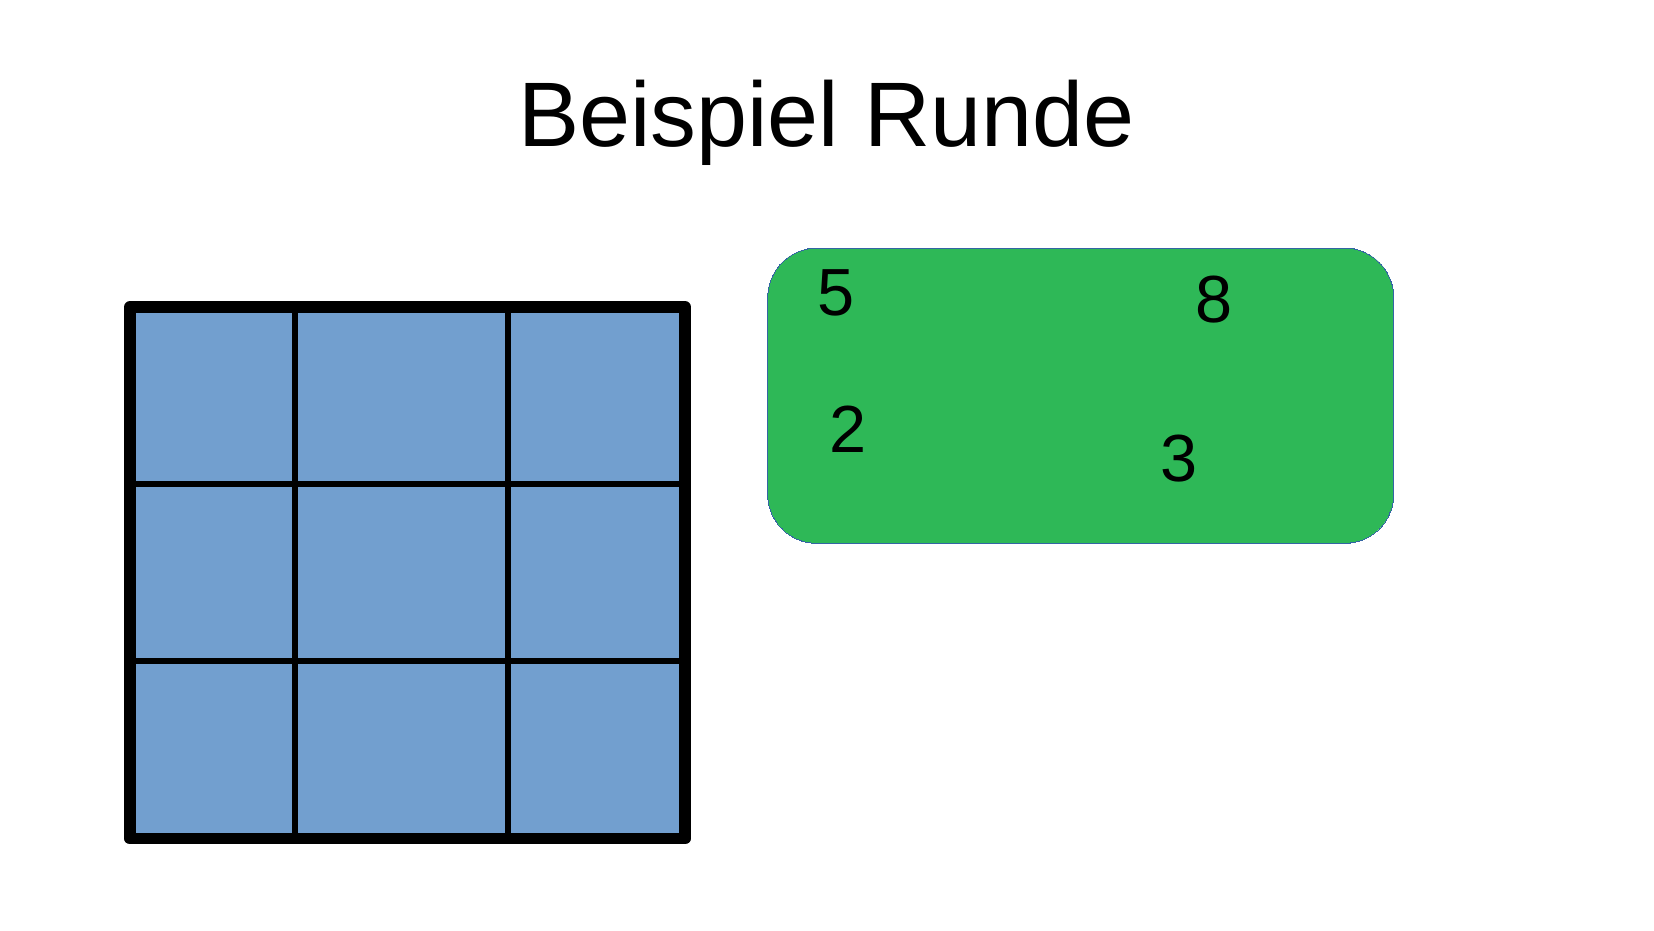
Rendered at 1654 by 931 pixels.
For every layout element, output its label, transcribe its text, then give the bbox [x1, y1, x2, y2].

text_box [129, 307, 292, 839]
text_box 8 [1181, 254, 1453, 461]
text_box [1075, 248, 1368, 544]
title Beispiel Runde [82, 37, 1571, 193]
text_box [298, 664, 505, 839]
text_box [298, 307, 505, 481]
text_box [767, 250, 814, 544]
text_box 2 [814, 384, 1087, 591]
text_box 3 [1145, 413, 1418, 620]
text_box [511, 487, 686, 663]
text_box 5 [803, 248, 1075, 455]
text_box [298, 487, 505, 658]
text_box [511, 664, 686, 839]
text_box [511, 307, 686, 486]
